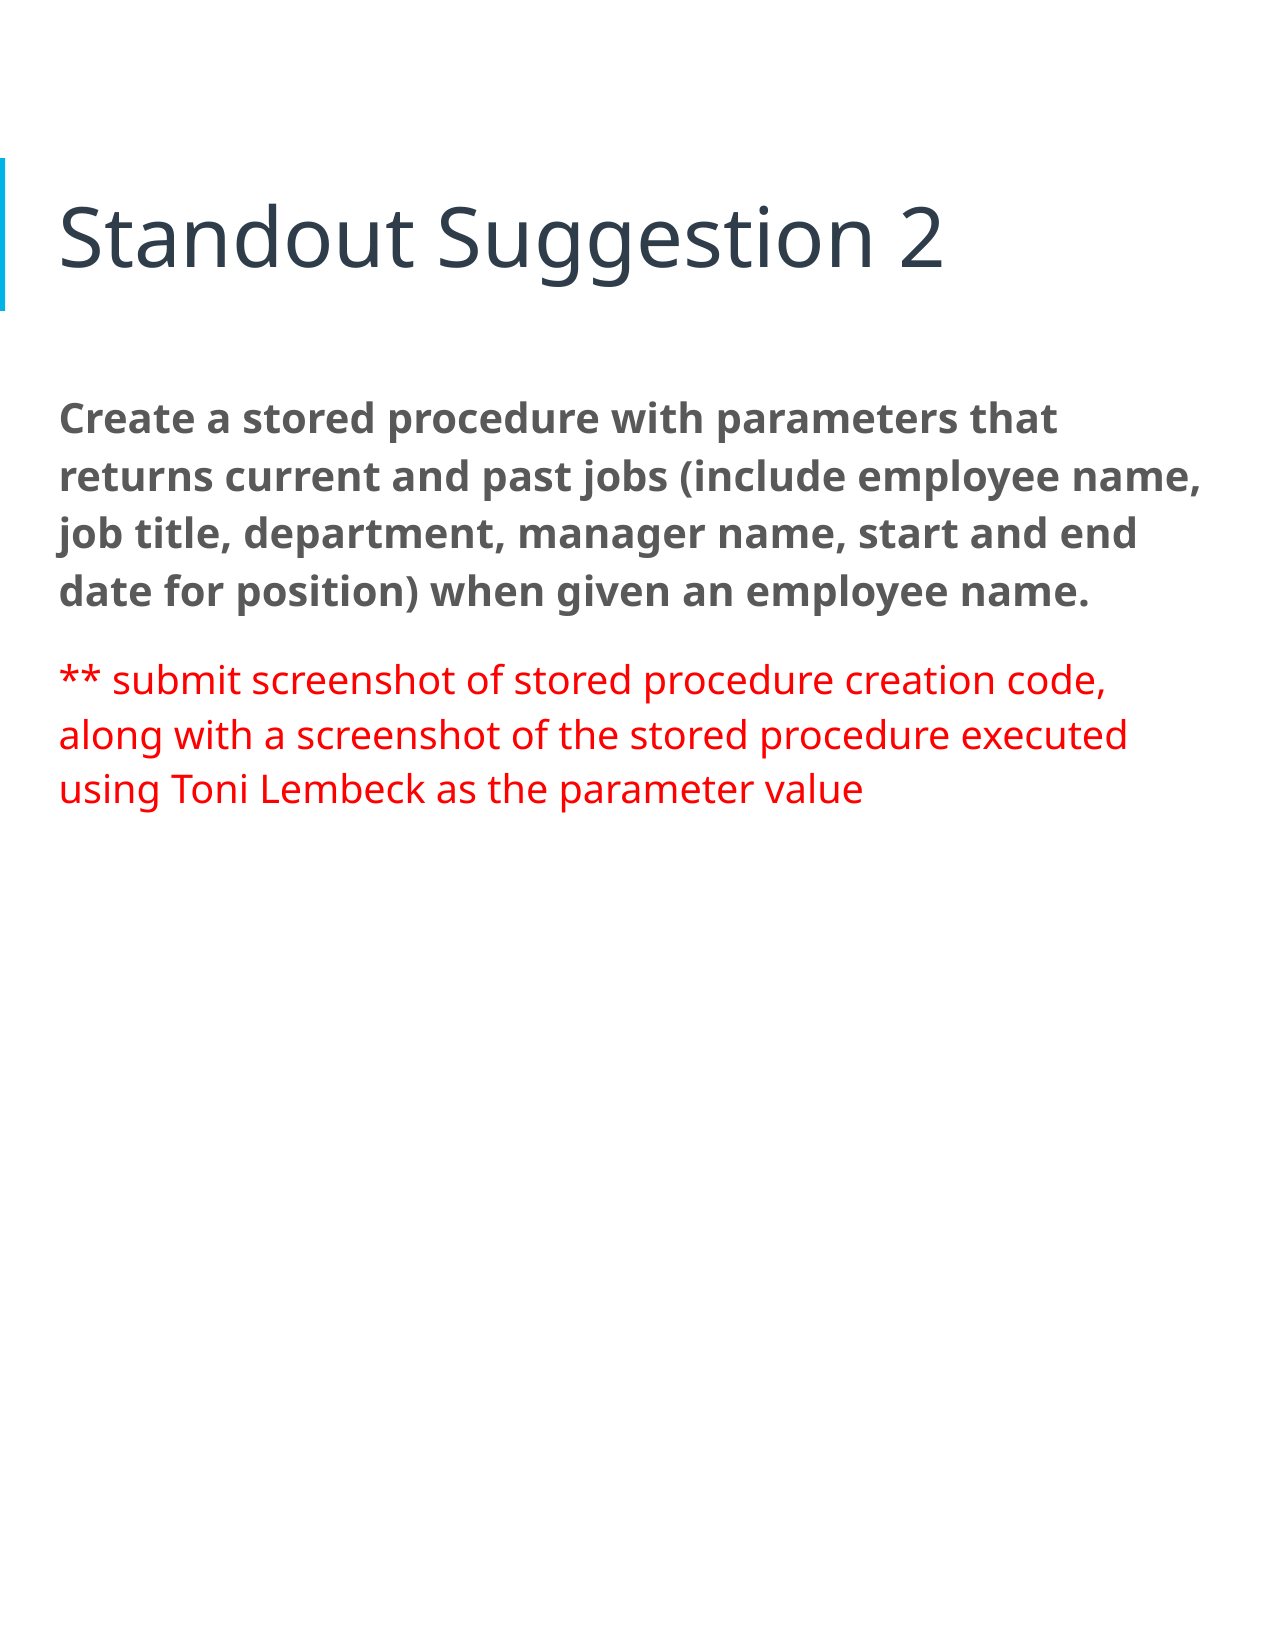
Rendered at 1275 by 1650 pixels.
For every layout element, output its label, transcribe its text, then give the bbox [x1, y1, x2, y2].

list Create a stored procedure with parameters that returns current and past jobs (include employee name, job title, department, manager name, start and end date for position) when given an employee name. ** submit screenshot of stored procedure creation code, along with a screenshot of the stored procedure executed using Toni Lembeck as the parameter value [43, 369, 1232, 1639]
title Standout Suggestion 2 [43, 142, 1232, 327]
